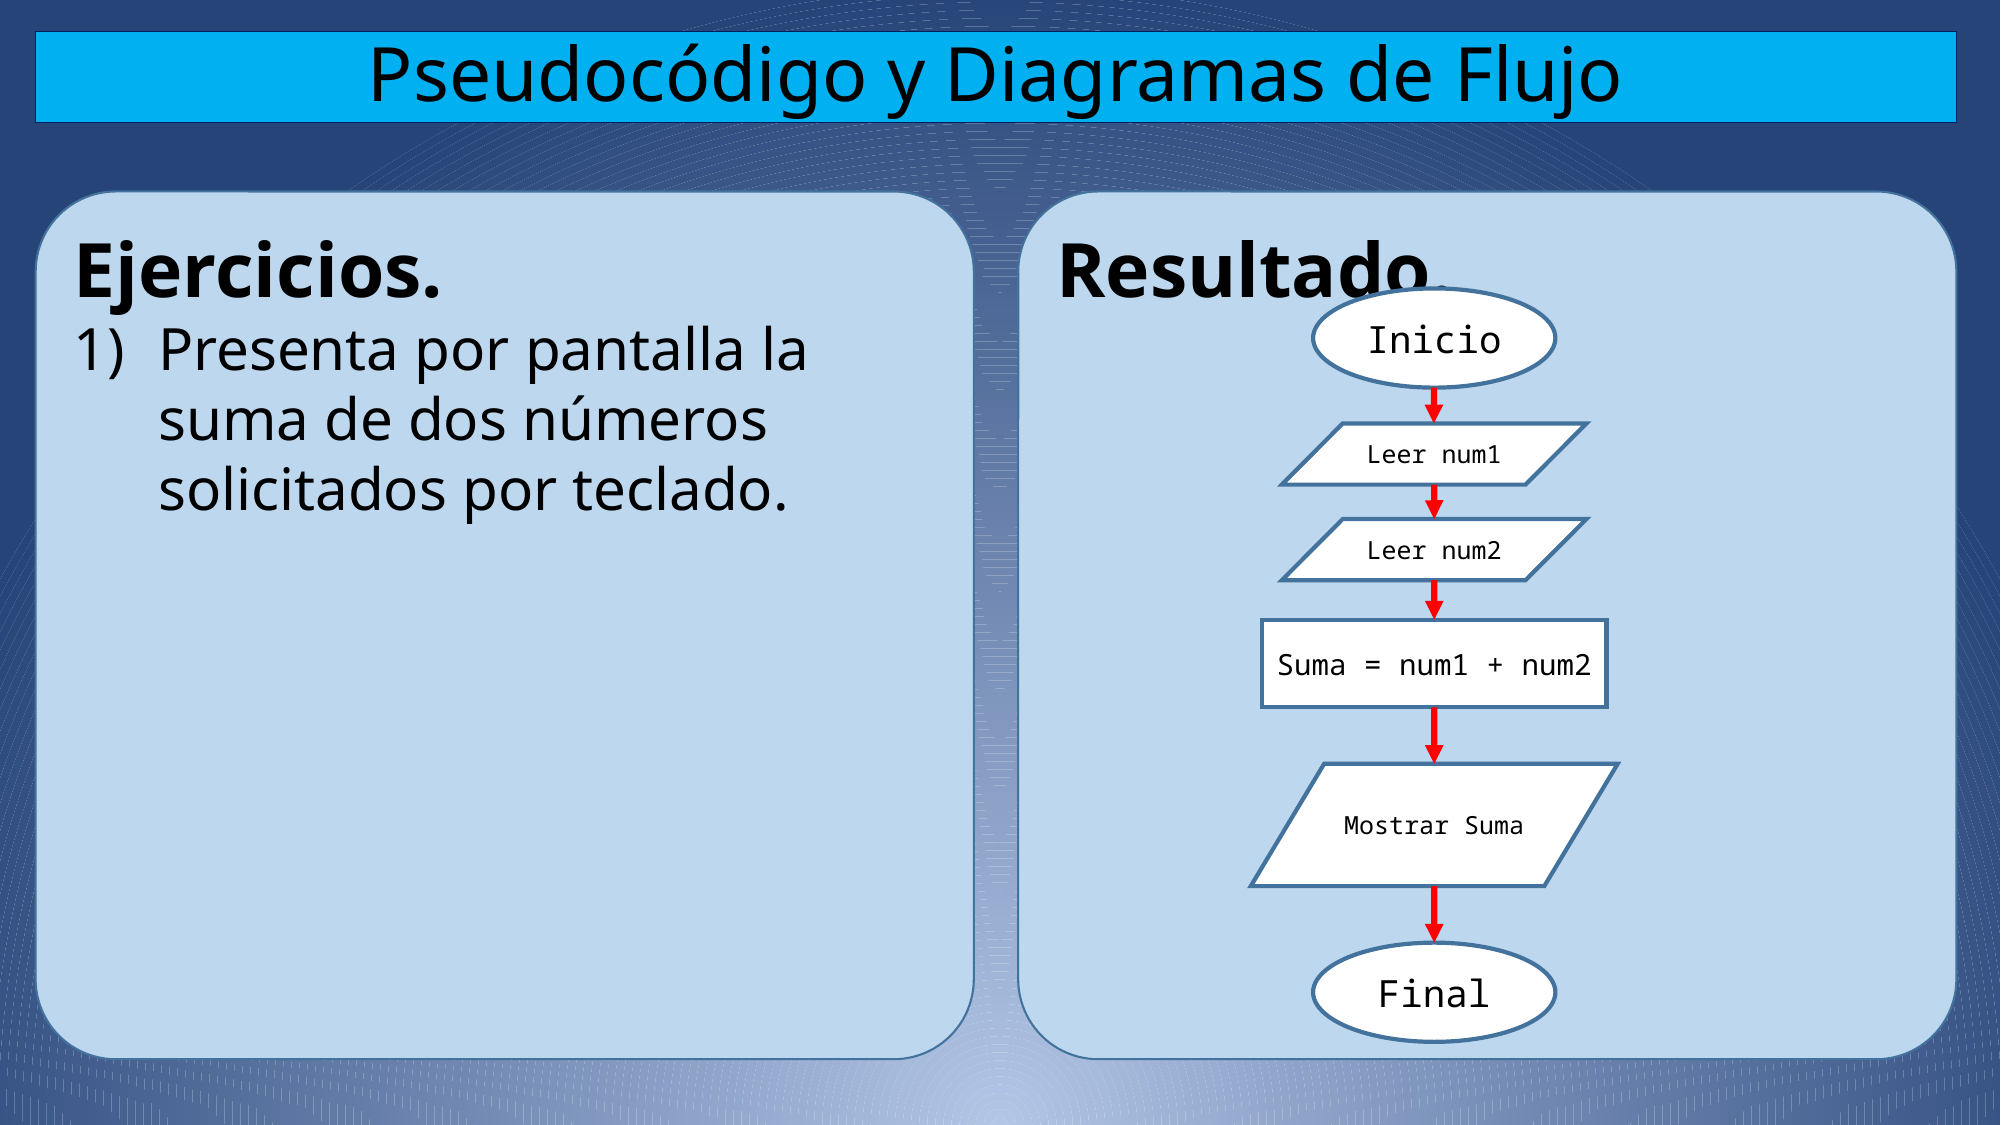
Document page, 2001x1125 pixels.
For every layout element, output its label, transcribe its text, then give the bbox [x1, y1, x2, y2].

text_box Leer num1 [1281, 423, 1587, 485]
text_box Leer num2 [1281, 519, 1587, 581]
text_box Ejercicios. Presenta por pantalla la suma de dos números solicitados por teclado. [35, 191, 974, 1060]
text_box Resultado. [1018, 191, 1957, 1060]
text_box Mostrar Suma [1250, 763, 1618, 887]
title Pseudocódigo y Diagramas de Flujo [35, 31, 1957, 123]
text_box Inicio [1313, 288, 1556, 388]
text_box Suma = num1 + num2 [1261, 619, 1607, 708]
text_box Final [1313, 942, 1556, 1042]
